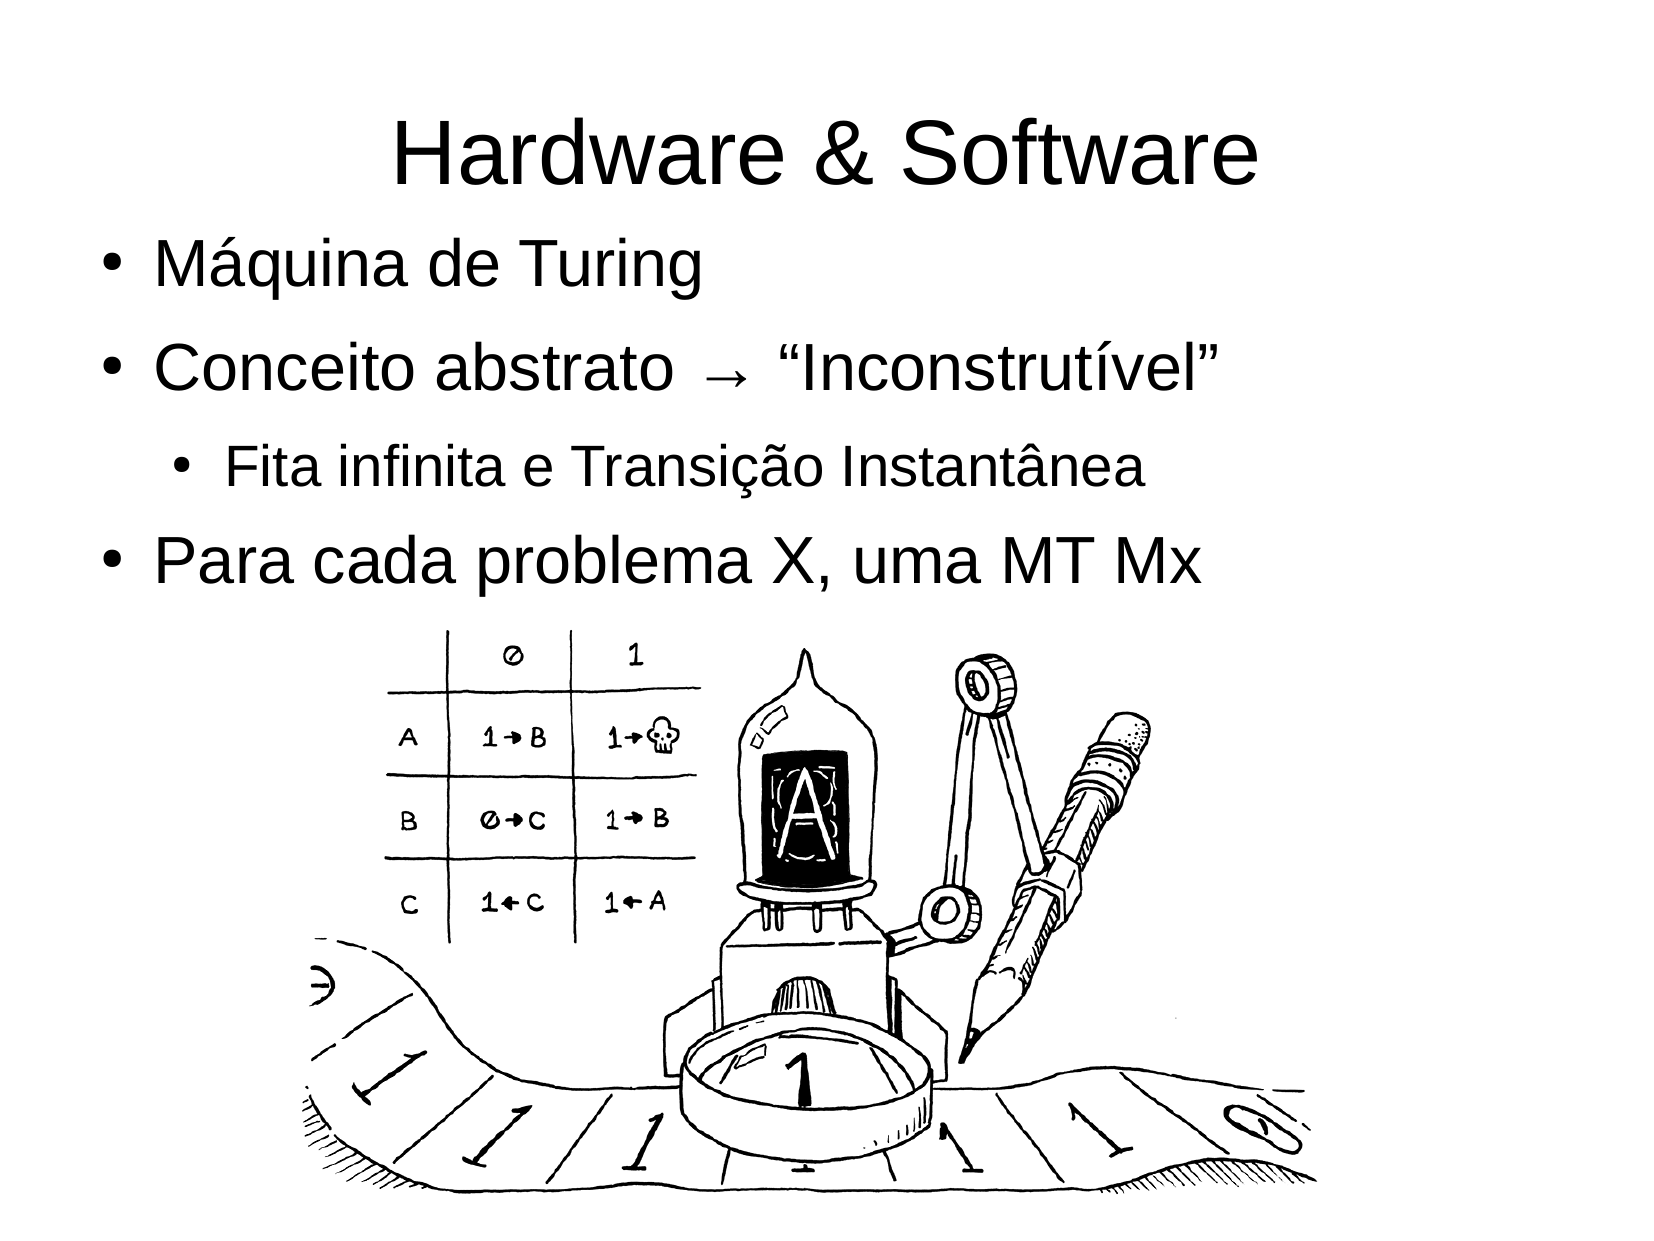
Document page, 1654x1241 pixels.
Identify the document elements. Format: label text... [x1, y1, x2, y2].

picture [295, 620, 1324, 1198]
title Hardware & Software [82, 49, 1571, 257]
list Máquina de Turing Conceito abstrato → “Inconstrutível” Fita infinita e Transição Instantânea Para cada problema X, uma MT Mx [82, 225, 1536, 945]
